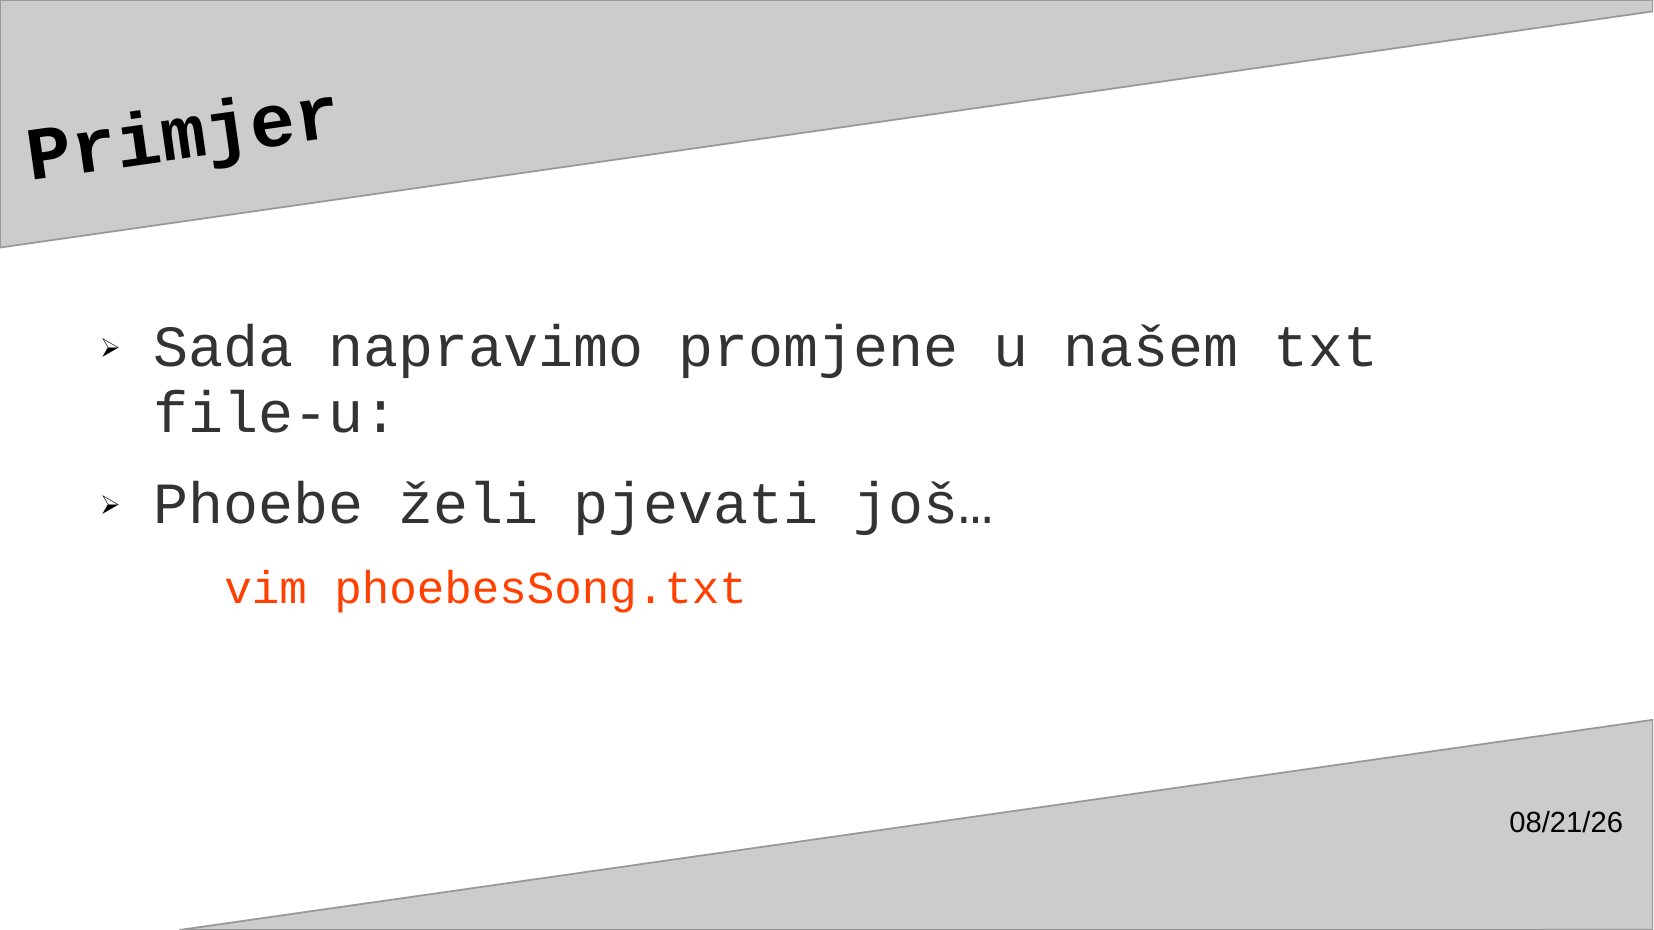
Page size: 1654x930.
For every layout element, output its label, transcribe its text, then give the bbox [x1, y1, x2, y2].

list Sada napravimo promjene u našem txt file-u: Phoebe želi pjevati još… vim phoebesSong.txt [82, 248, 1538, 788]
title Primjer [16, 0, 1501, 239]
